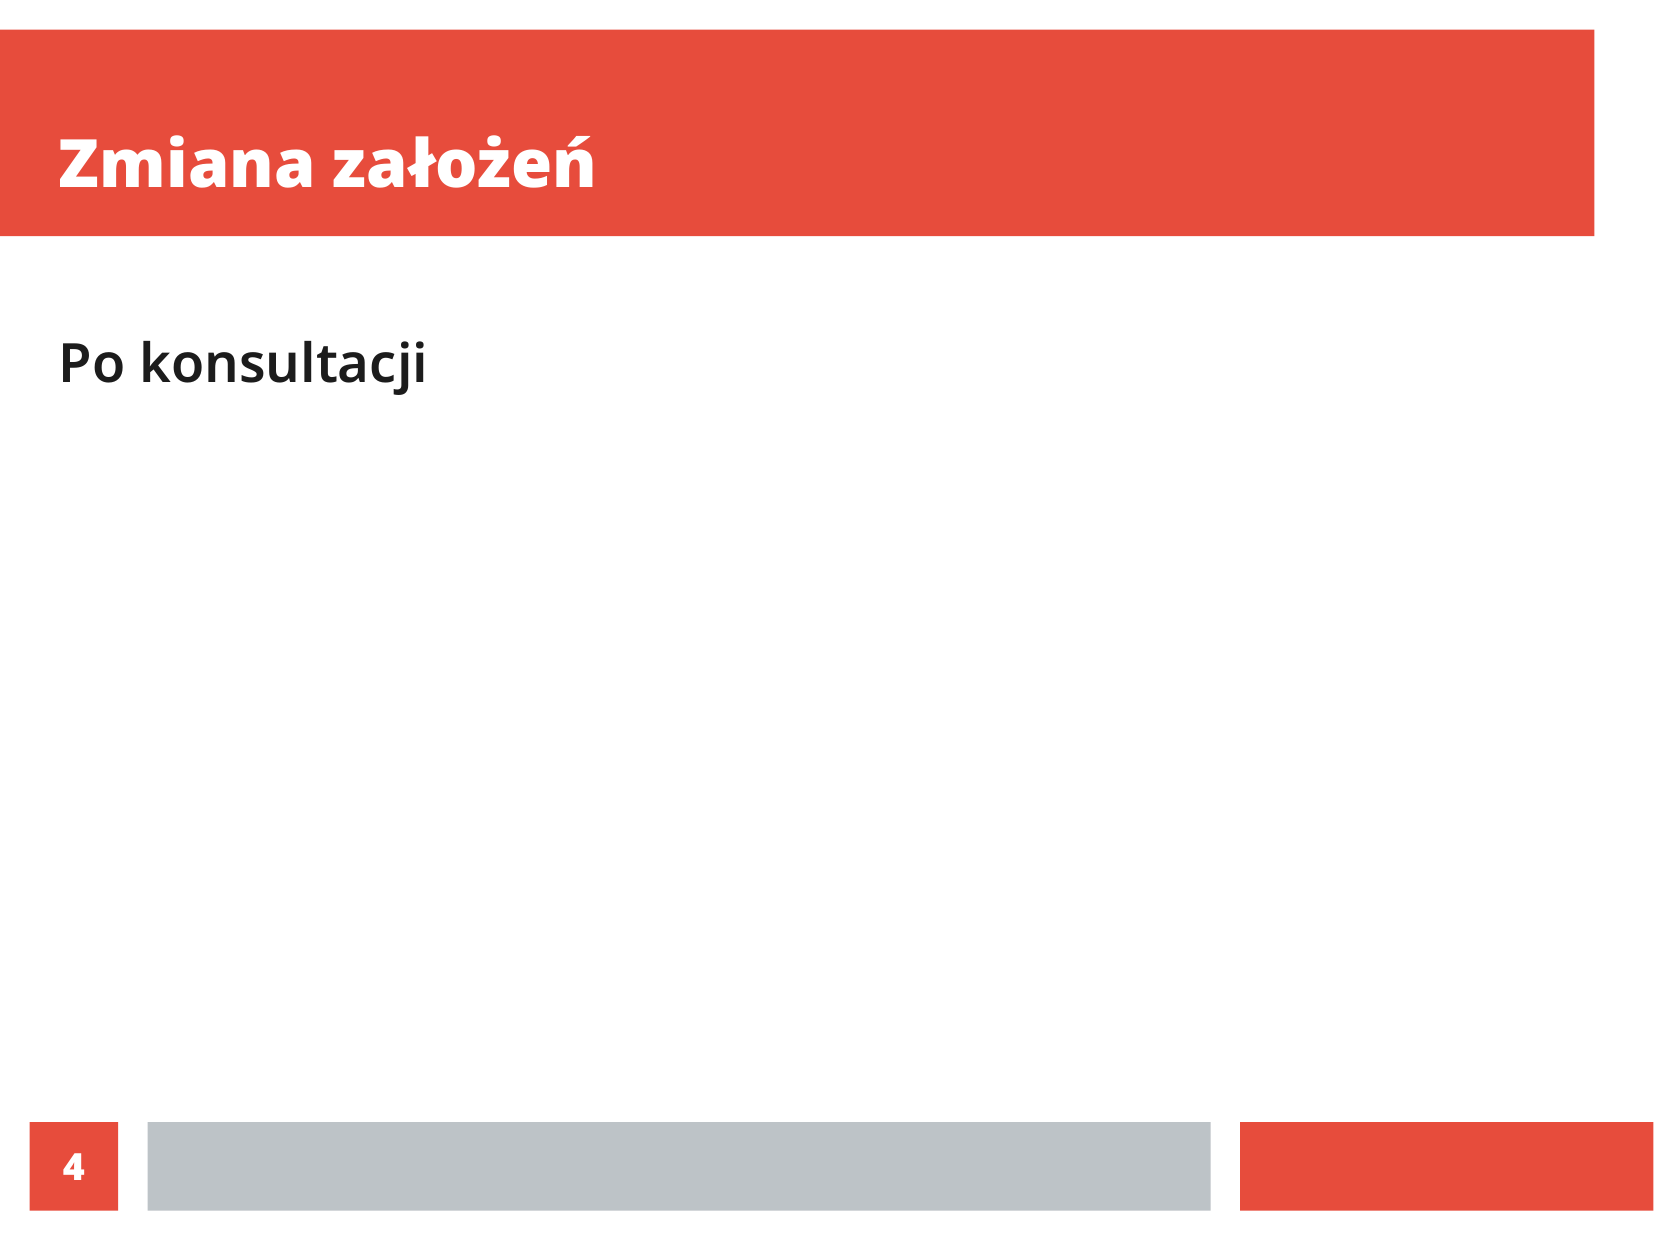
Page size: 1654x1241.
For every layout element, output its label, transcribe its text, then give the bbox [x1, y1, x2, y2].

list Po konsultacji [59, 324, 1565, 1093]
title Zmiana założeń [59, 59, 1595, 207]
